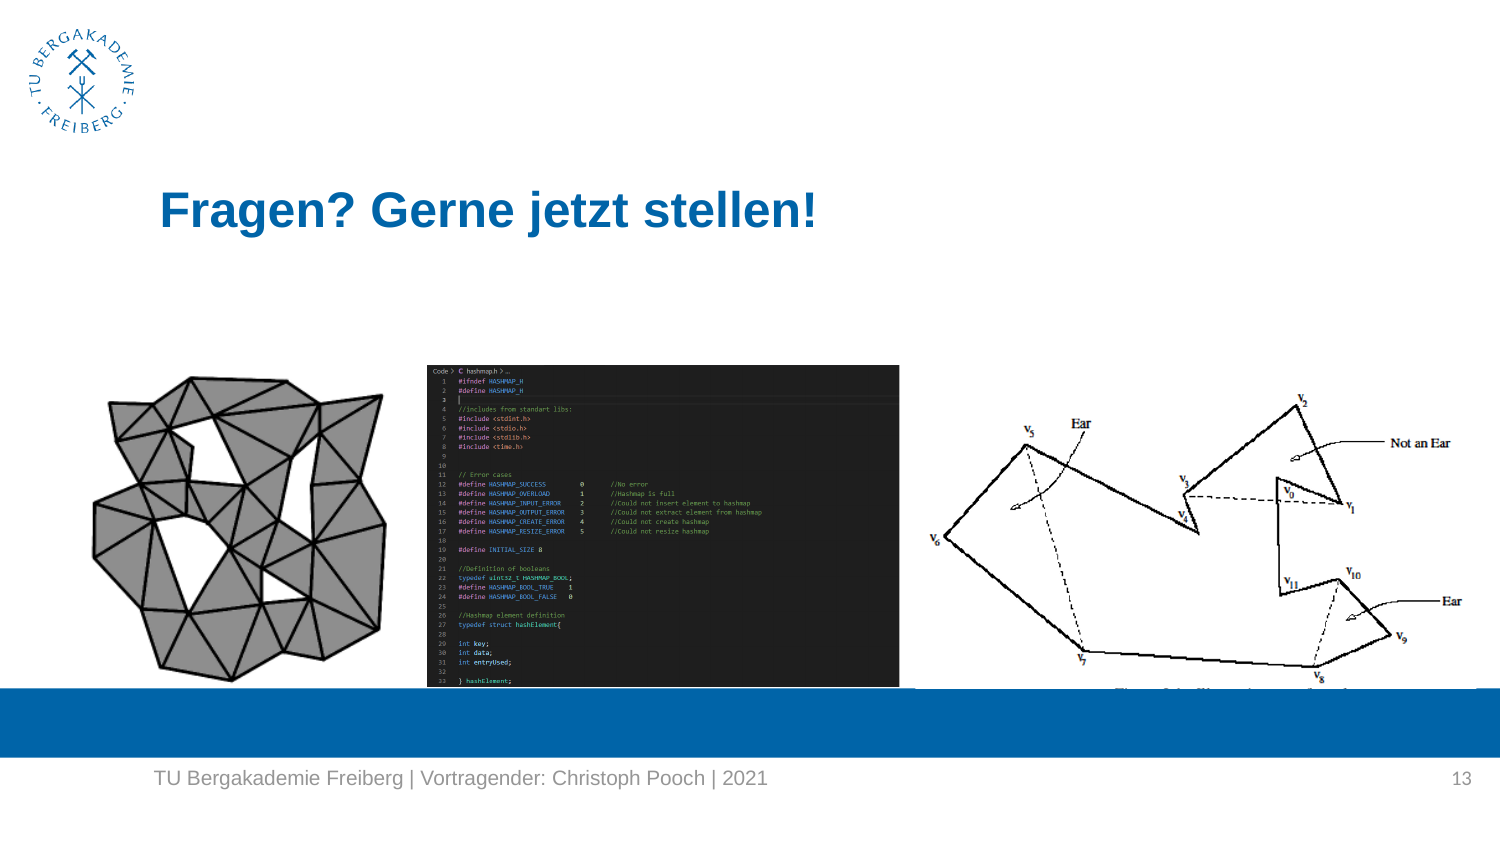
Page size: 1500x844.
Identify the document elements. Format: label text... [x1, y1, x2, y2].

picture [29, 29, 134, 133]
picture [88, 369, 398, 687]
list Fragen? Gerne jetzt stellen! [159, 177, 1359, 248]
footer TU Bergakademie Freiberg | Vortragender: Christoph Pooch | 2021 [153, 764, 1353, 824]
text_box [0, 688, 1500, 758]
picture [915, 369, 1477, 689]
slide_number <Foliennummer> [1352, 764, 1473, 825]
picture [427, 365, 900, 687]
